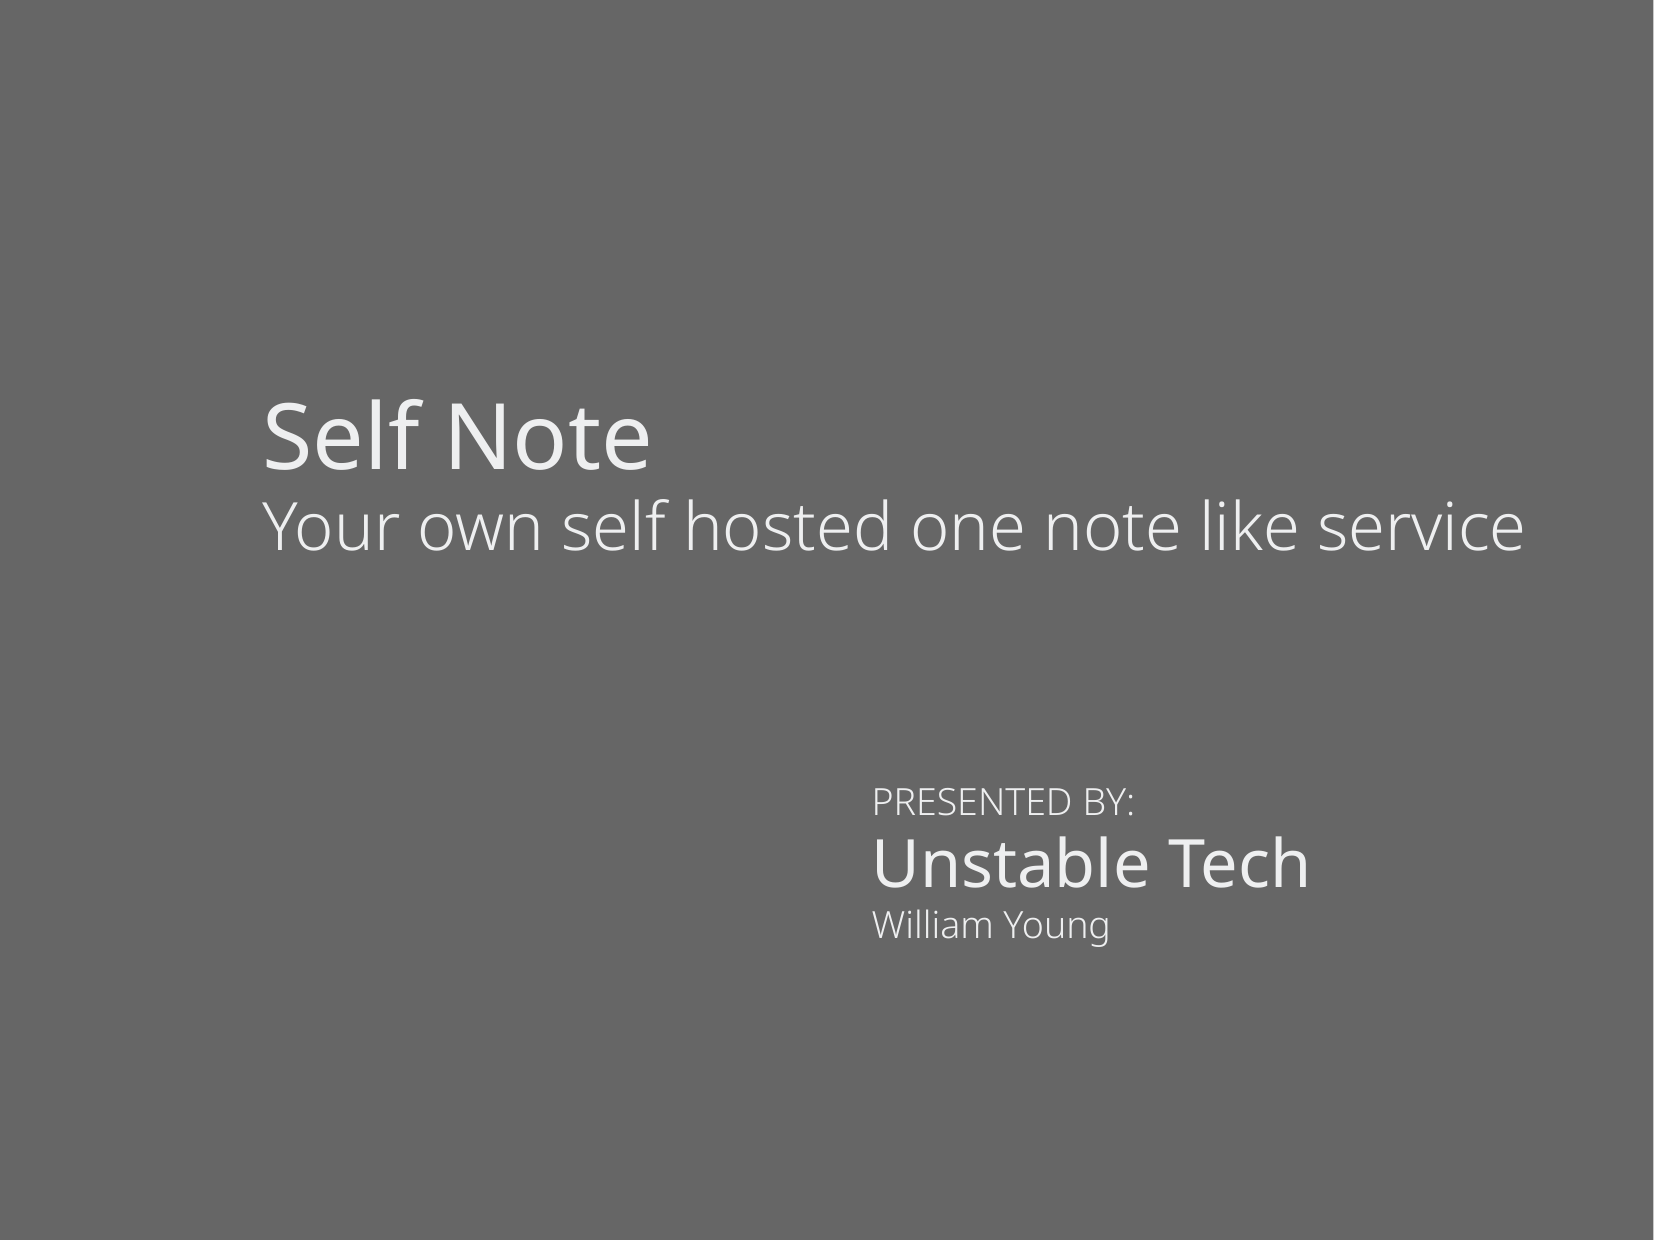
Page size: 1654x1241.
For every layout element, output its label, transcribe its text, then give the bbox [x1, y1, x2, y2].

text_box PRESENTED BY: [856, 768, 1613, 826]
subtitle Your own self hosted one note like service [262, 487, 1613, 563]
text_box William Young [856, 891, 1607, 1007]
text_box Unstable Tech [856, 826, 1608, 901]
title Self Note [262, 375, 1613, 487]
